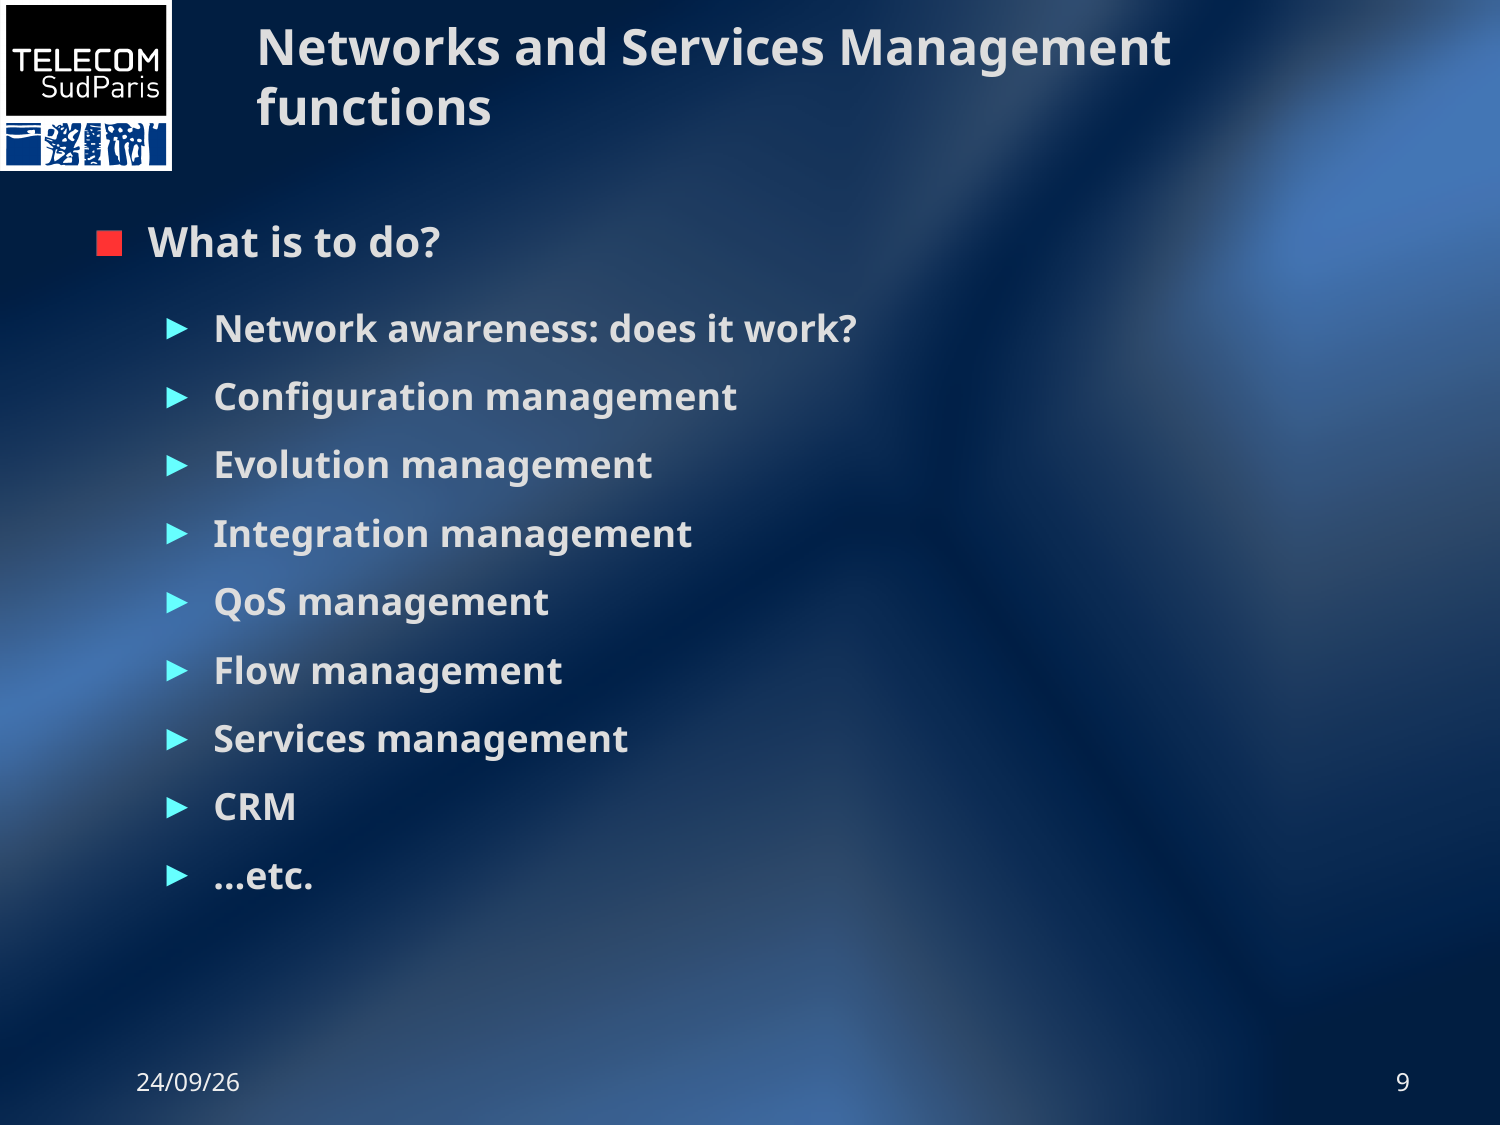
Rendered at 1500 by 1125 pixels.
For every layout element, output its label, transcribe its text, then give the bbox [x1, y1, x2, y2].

list What is to do? Network awareness: does it work? Configuration management Evolution management Integration management QoS management Flow management Services management CRM …etc. [76, 207, 1427, 977]
title Networks and Services Management functions [242, 7, 1436, 126]
picture [0, 0, 1500, 1125]
